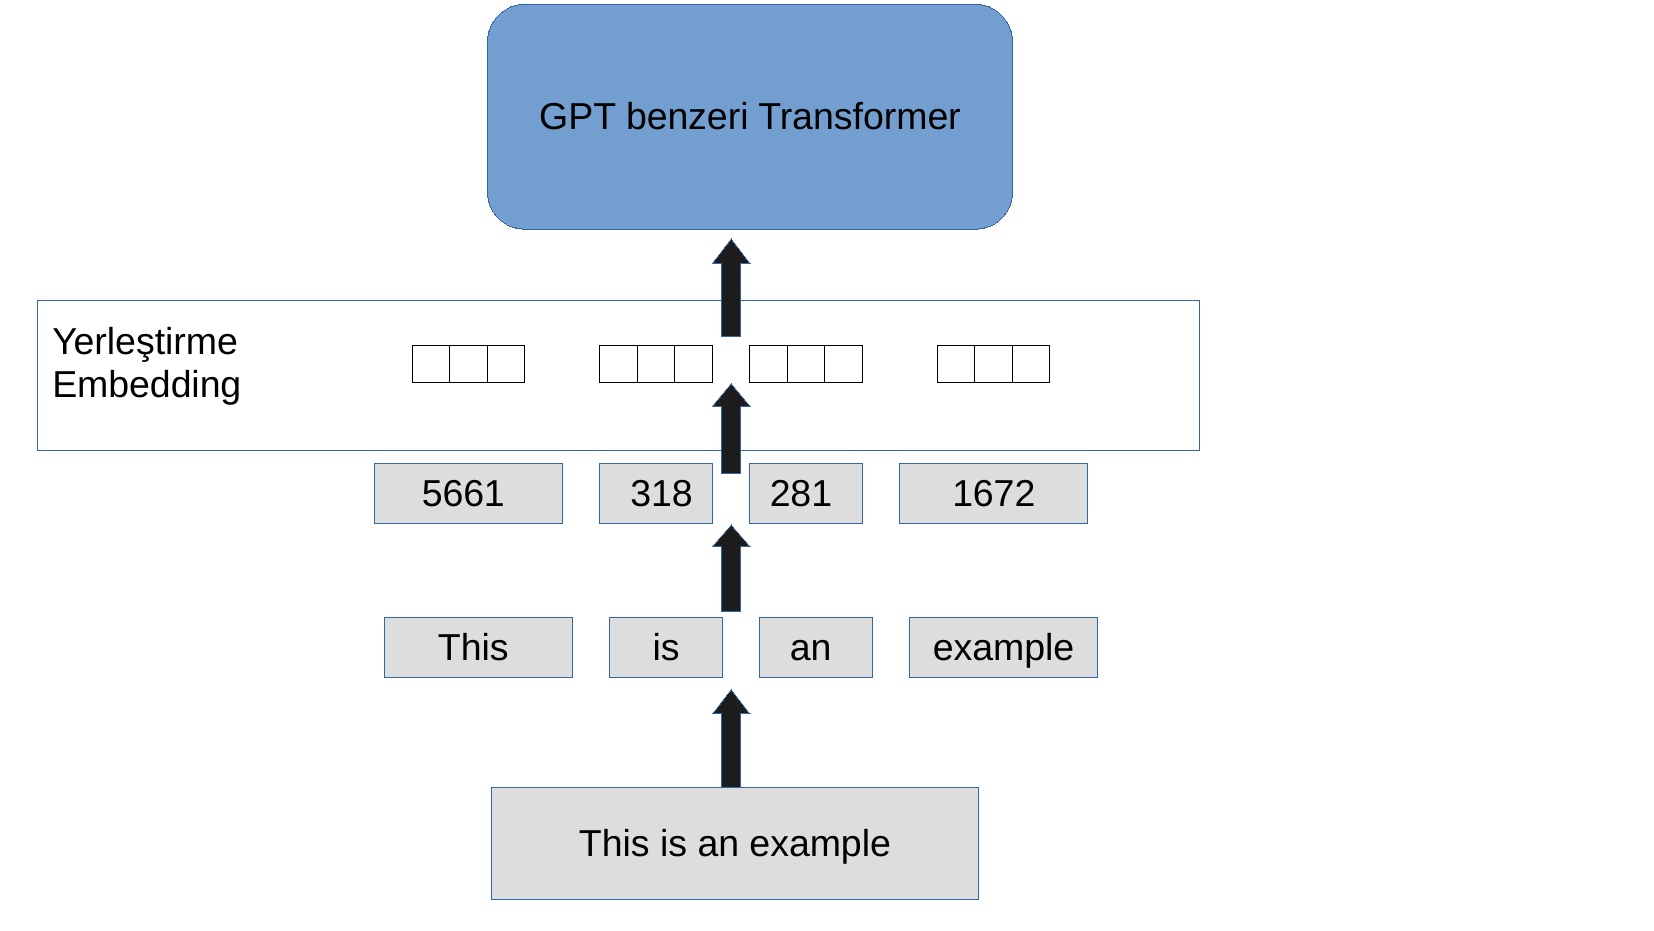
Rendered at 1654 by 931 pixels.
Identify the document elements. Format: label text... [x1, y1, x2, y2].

text_box is [609, 617, 723, 678]
text_box 5661 [374, 463, 563, 524]
text_box example [909, 617, 1098, 678]
text_box 1672 [899, 463, 1088, 524]
text_box [712, 689, 751, 788]
text_box an [759, 617, 873, 678]
text_box 281 [749, 463, 863, 524]
text_box GPT benzeri Transformer [487, 4, 1013, 230]
text_box [712, 524, 751, 612]
text_box [37, 238, 1200, 474]
text_box This [384, 617, 573, 678]
text_box This is an example [491, 787, 979, 900]
text_box Yerleştirme Embedding [37, 313, 257, 413]
text_box 318 [599, 463, 713, 524]
